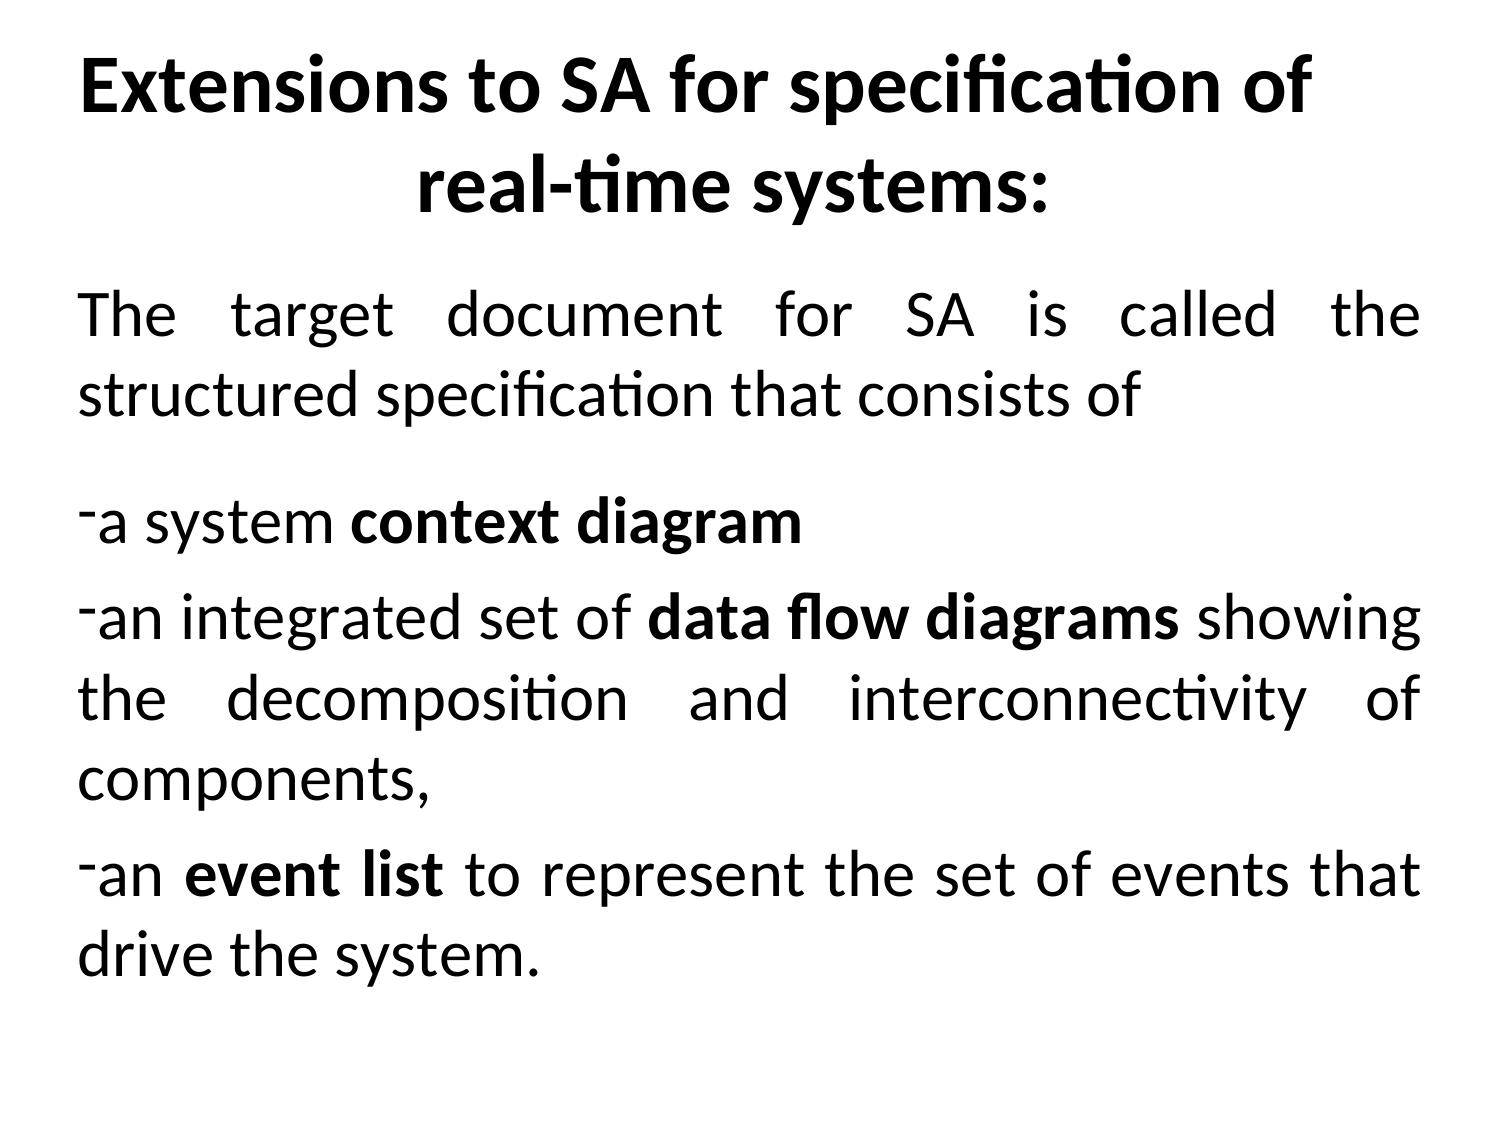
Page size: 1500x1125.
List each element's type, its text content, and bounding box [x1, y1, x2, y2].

subtitle The target document for SA is called the structured specification that consists of a system context diagram an integrated set of data flow diagrams showing the decomposition and interconnectivity of components, an event list to represent the set of events that drive the system. [62, 262, 1438, 1125]
title Extensions to SA for specification of real-time systems: [0, 21, 1488, 238]
